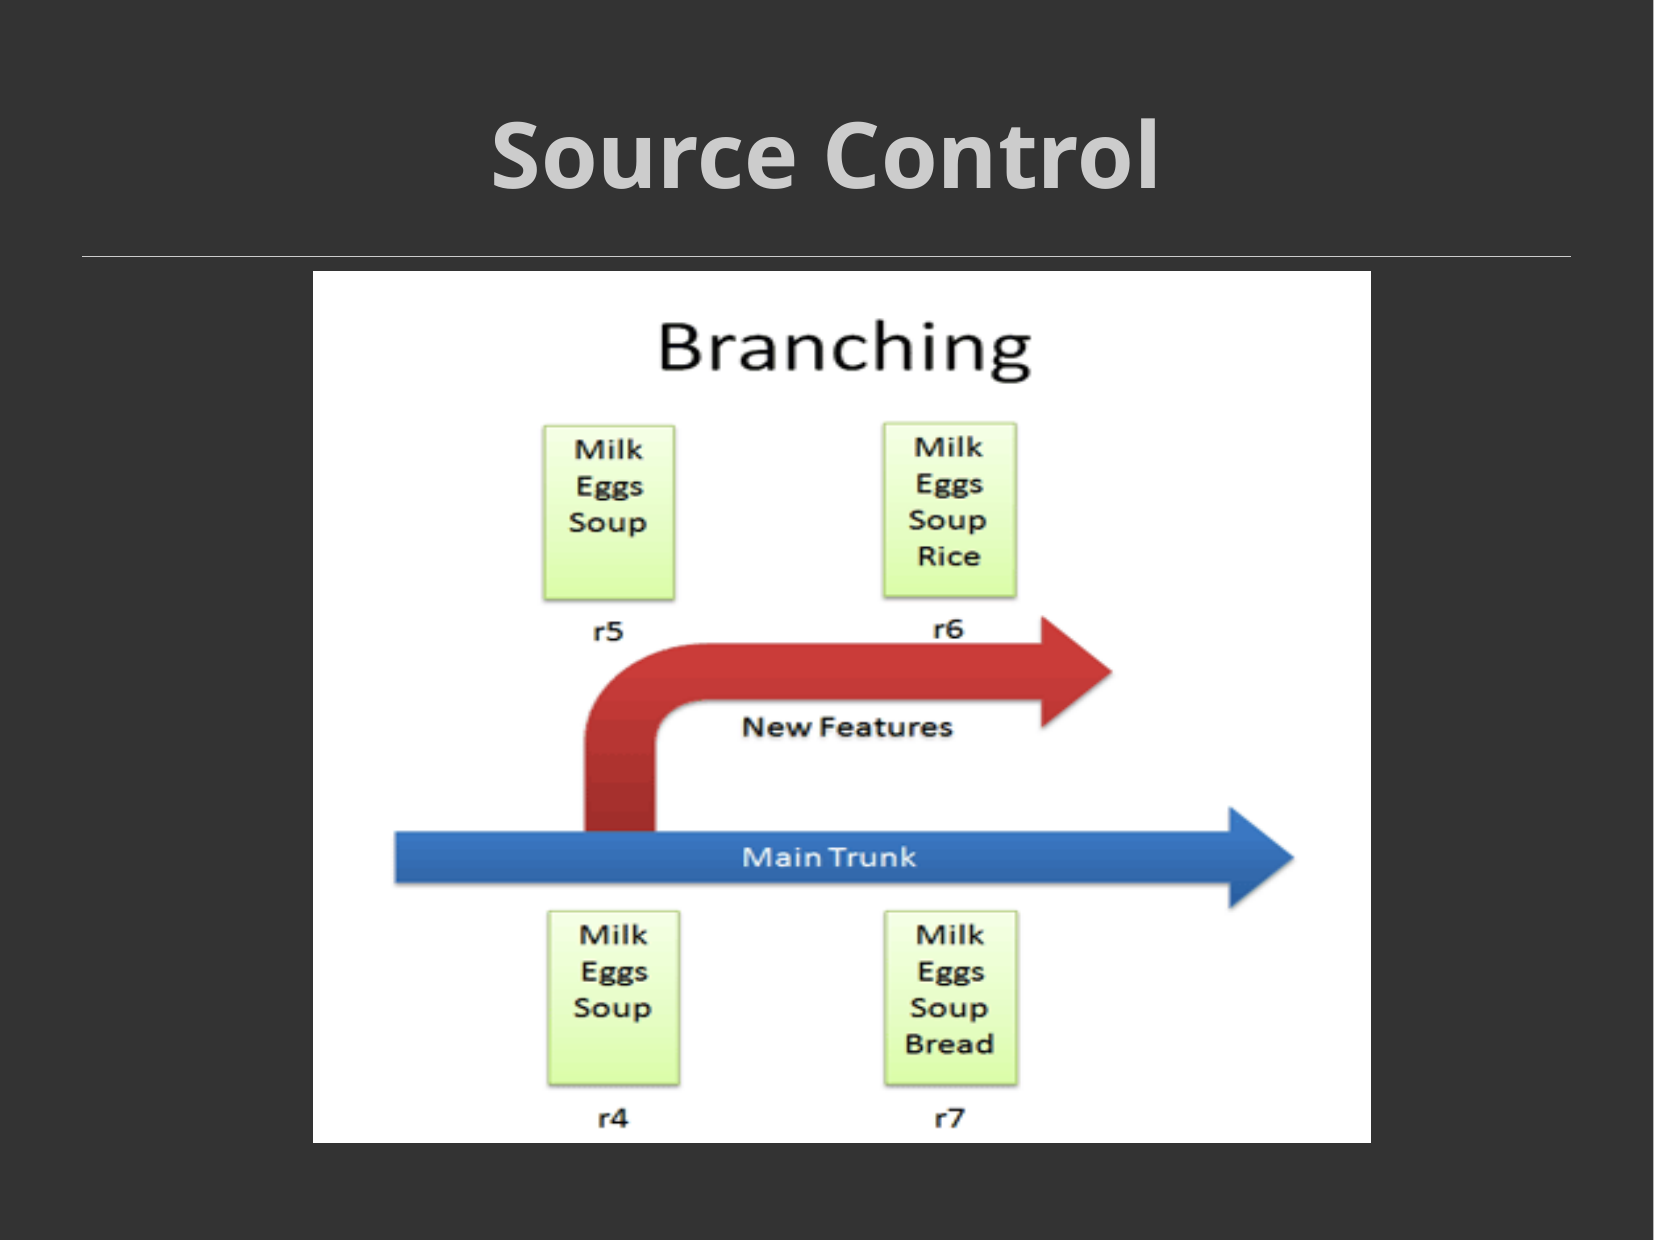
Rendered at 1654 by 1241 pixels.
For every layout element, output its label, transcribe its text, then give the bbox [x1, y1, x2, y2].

picture [313, 271, 1371, 1143]
title Source Control [82, 49, 1571, 257]
